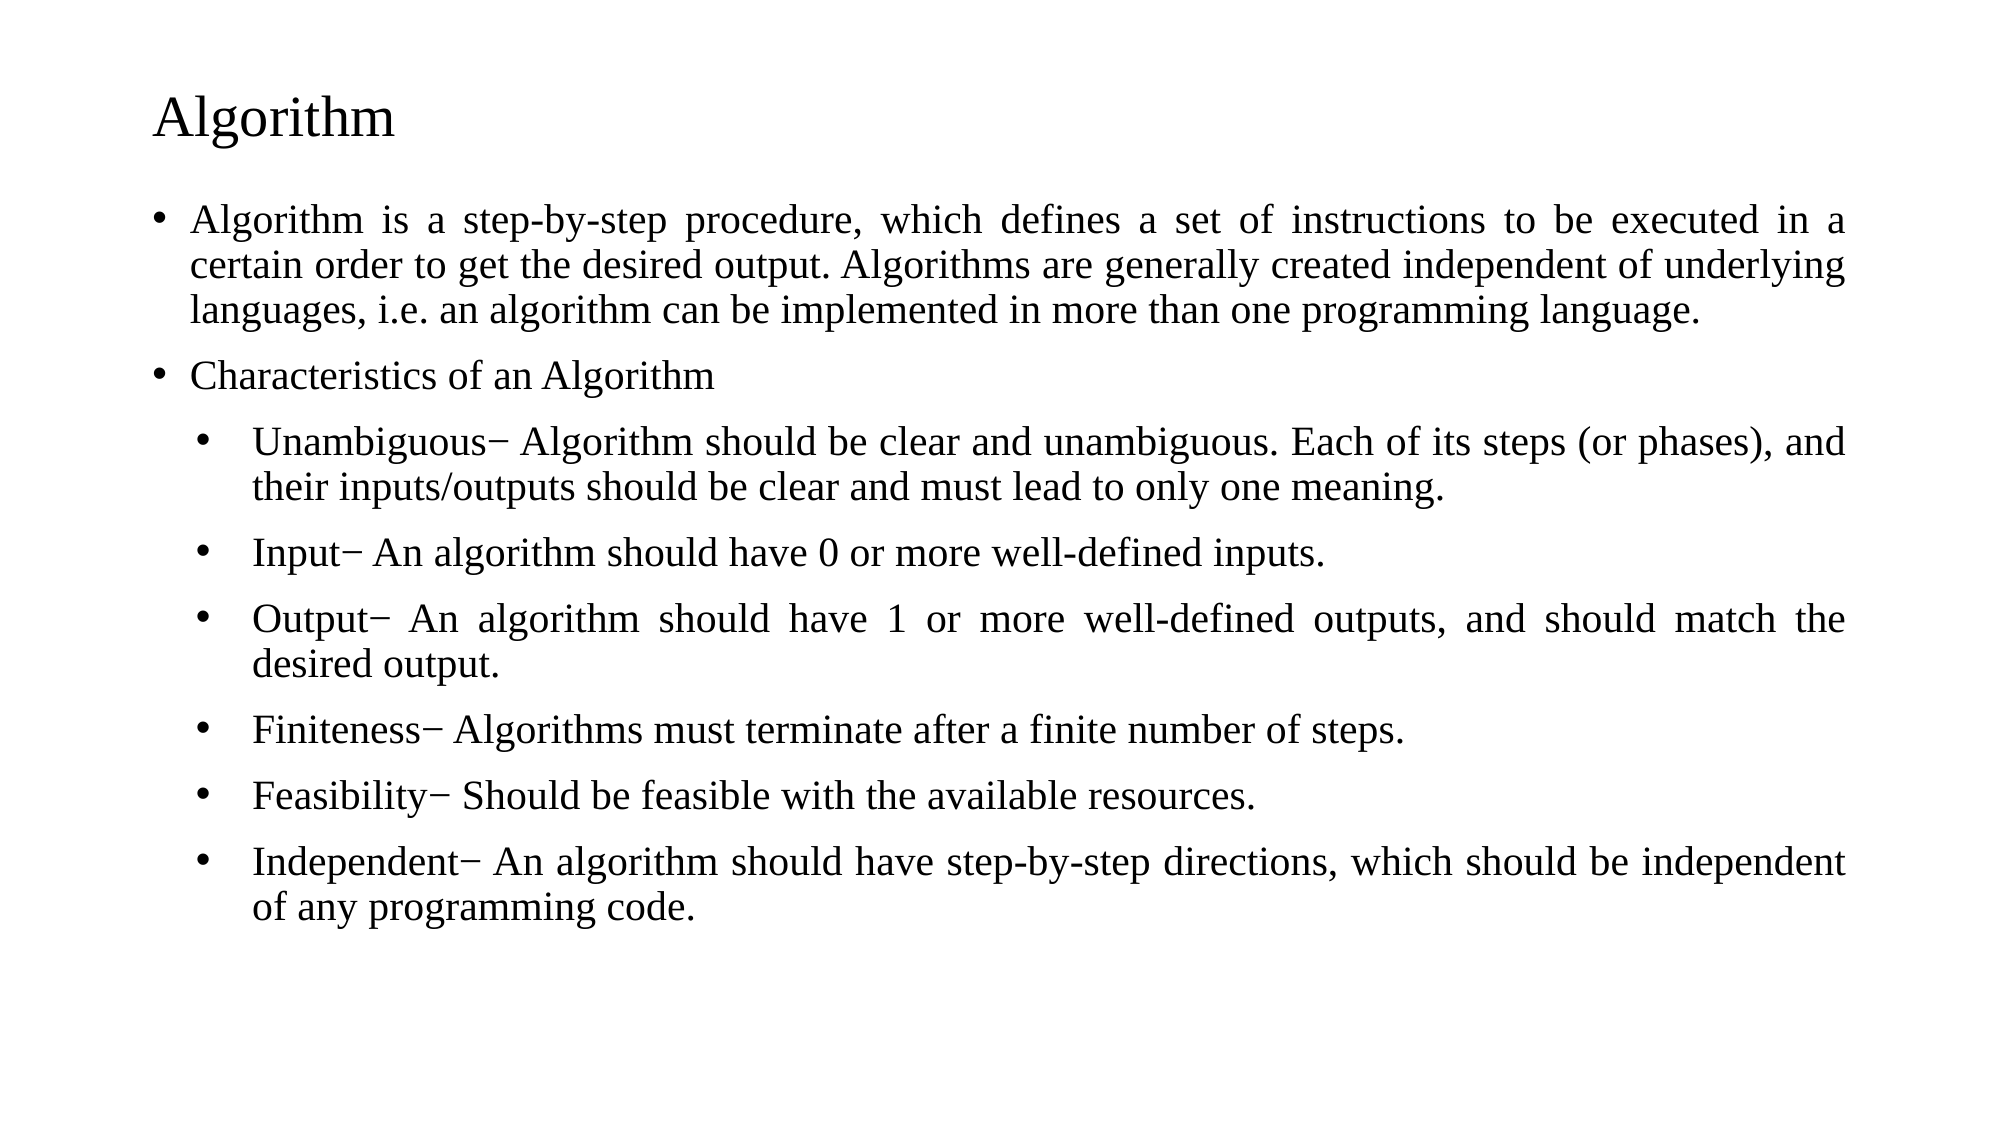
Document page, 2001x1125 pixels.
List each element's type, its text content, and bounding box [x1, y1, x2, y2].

list Algorithm is a step-by-step procedure, which defines a set of instructions to be executed in a certain order to get the desired output. Algorithms are generally created independent of underlying languages, i.e. an algorithm can be implemented in more than one programming language. Characteristics of an Algorithm Unambiguous− Algorithm should be clear and unambiguous. Each of its steps (or phases), and their inputs/outputs should be clear and must lead to only one meaning. Input− An algorithm should have 0 or more well-defined inputs. Output− An algorithm should have 1 or more well-defined outputs, and should match the desired output. Finiteness− Algorithms must terminate after a finite number of steps. Feasibility− Should be feasible with the available resources. Independent− An algorithm should have step-by-step directions, which should be independent of any programming code. [137, 189, 1863, 1087]
title Algorithm [137, 59, 1863, 175]
